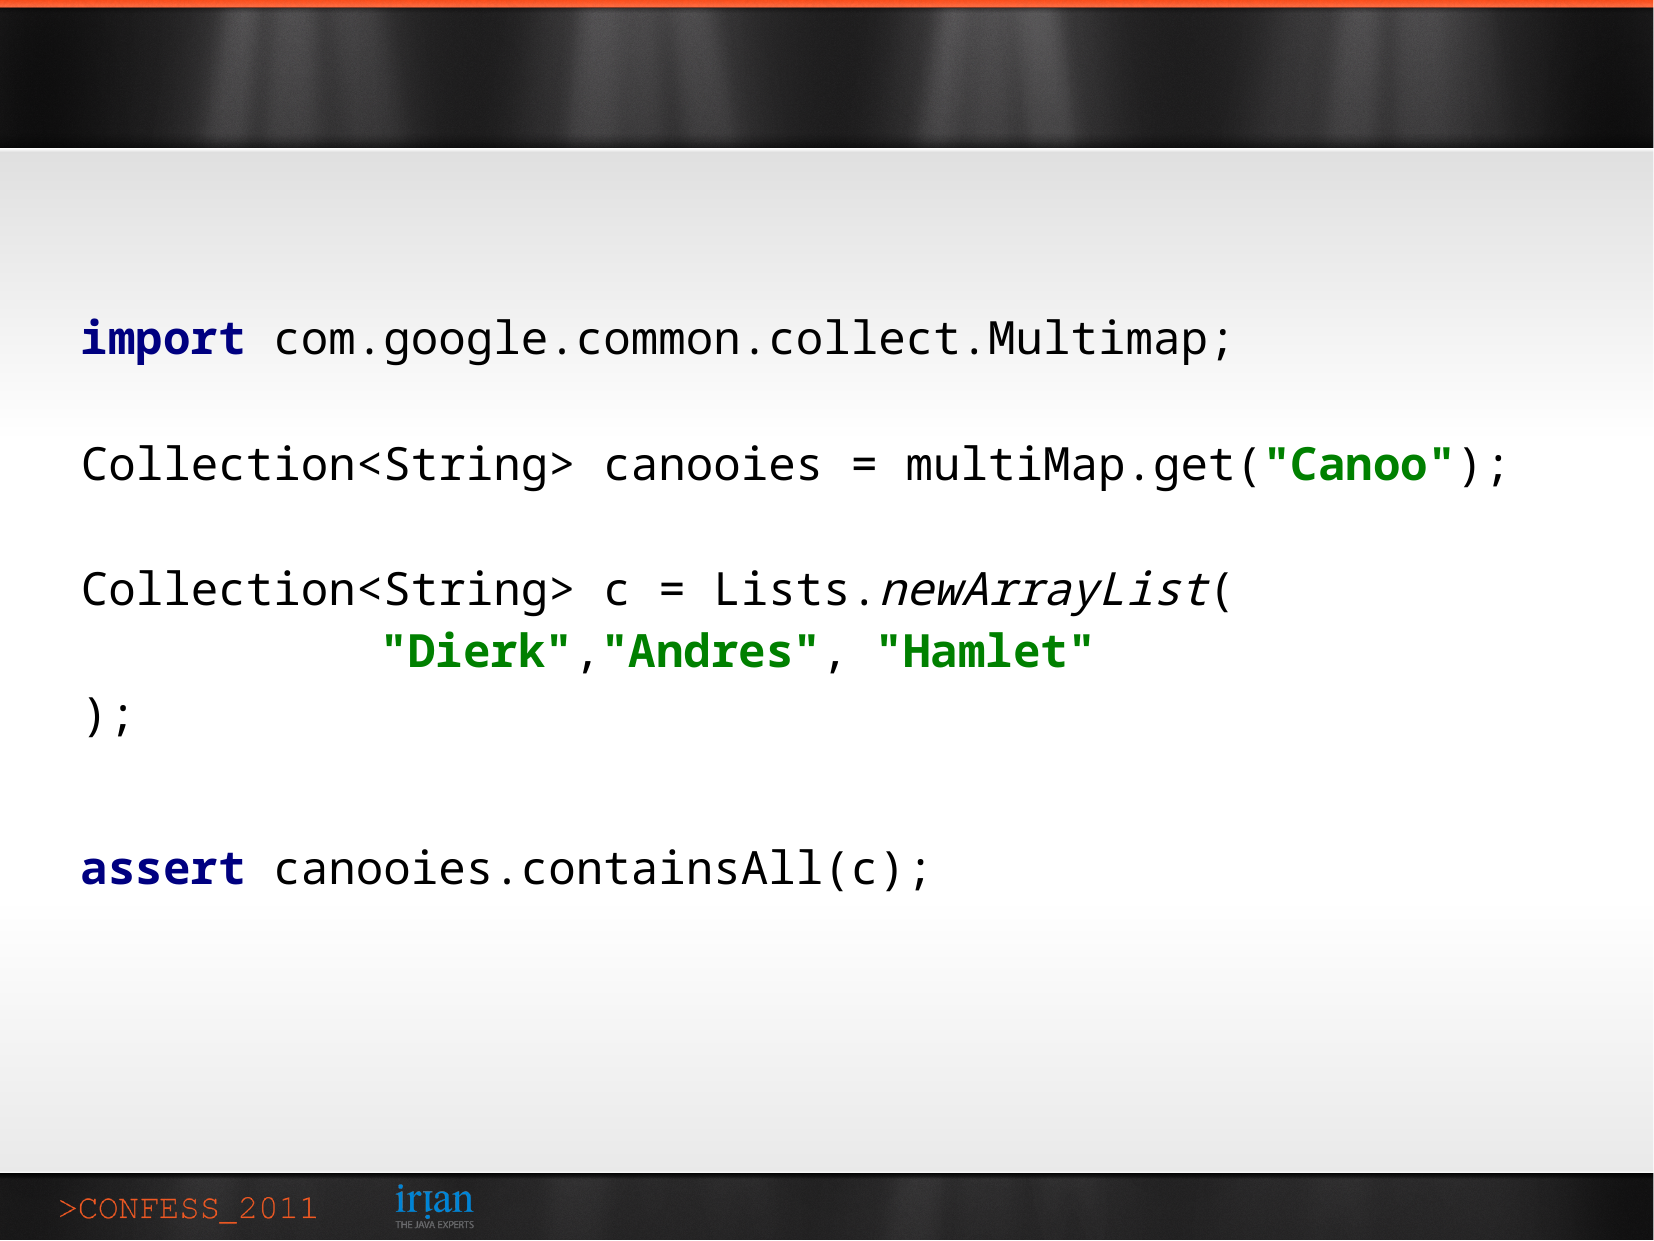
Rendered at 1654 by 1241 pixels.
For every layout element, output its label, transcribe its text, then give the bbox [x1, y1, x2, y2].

subtitle import com.google.common.collect.Multimap; Collection<String> canooies = multiMap.get("Canoo"); Collection<String> c = Lists.newArrayList( "Dierk","Andres", "Hamlet" ); assert canooies.containsAll(c); [80, 305, 1654, 1125]
picture [0, 0, 1654, 1240]
